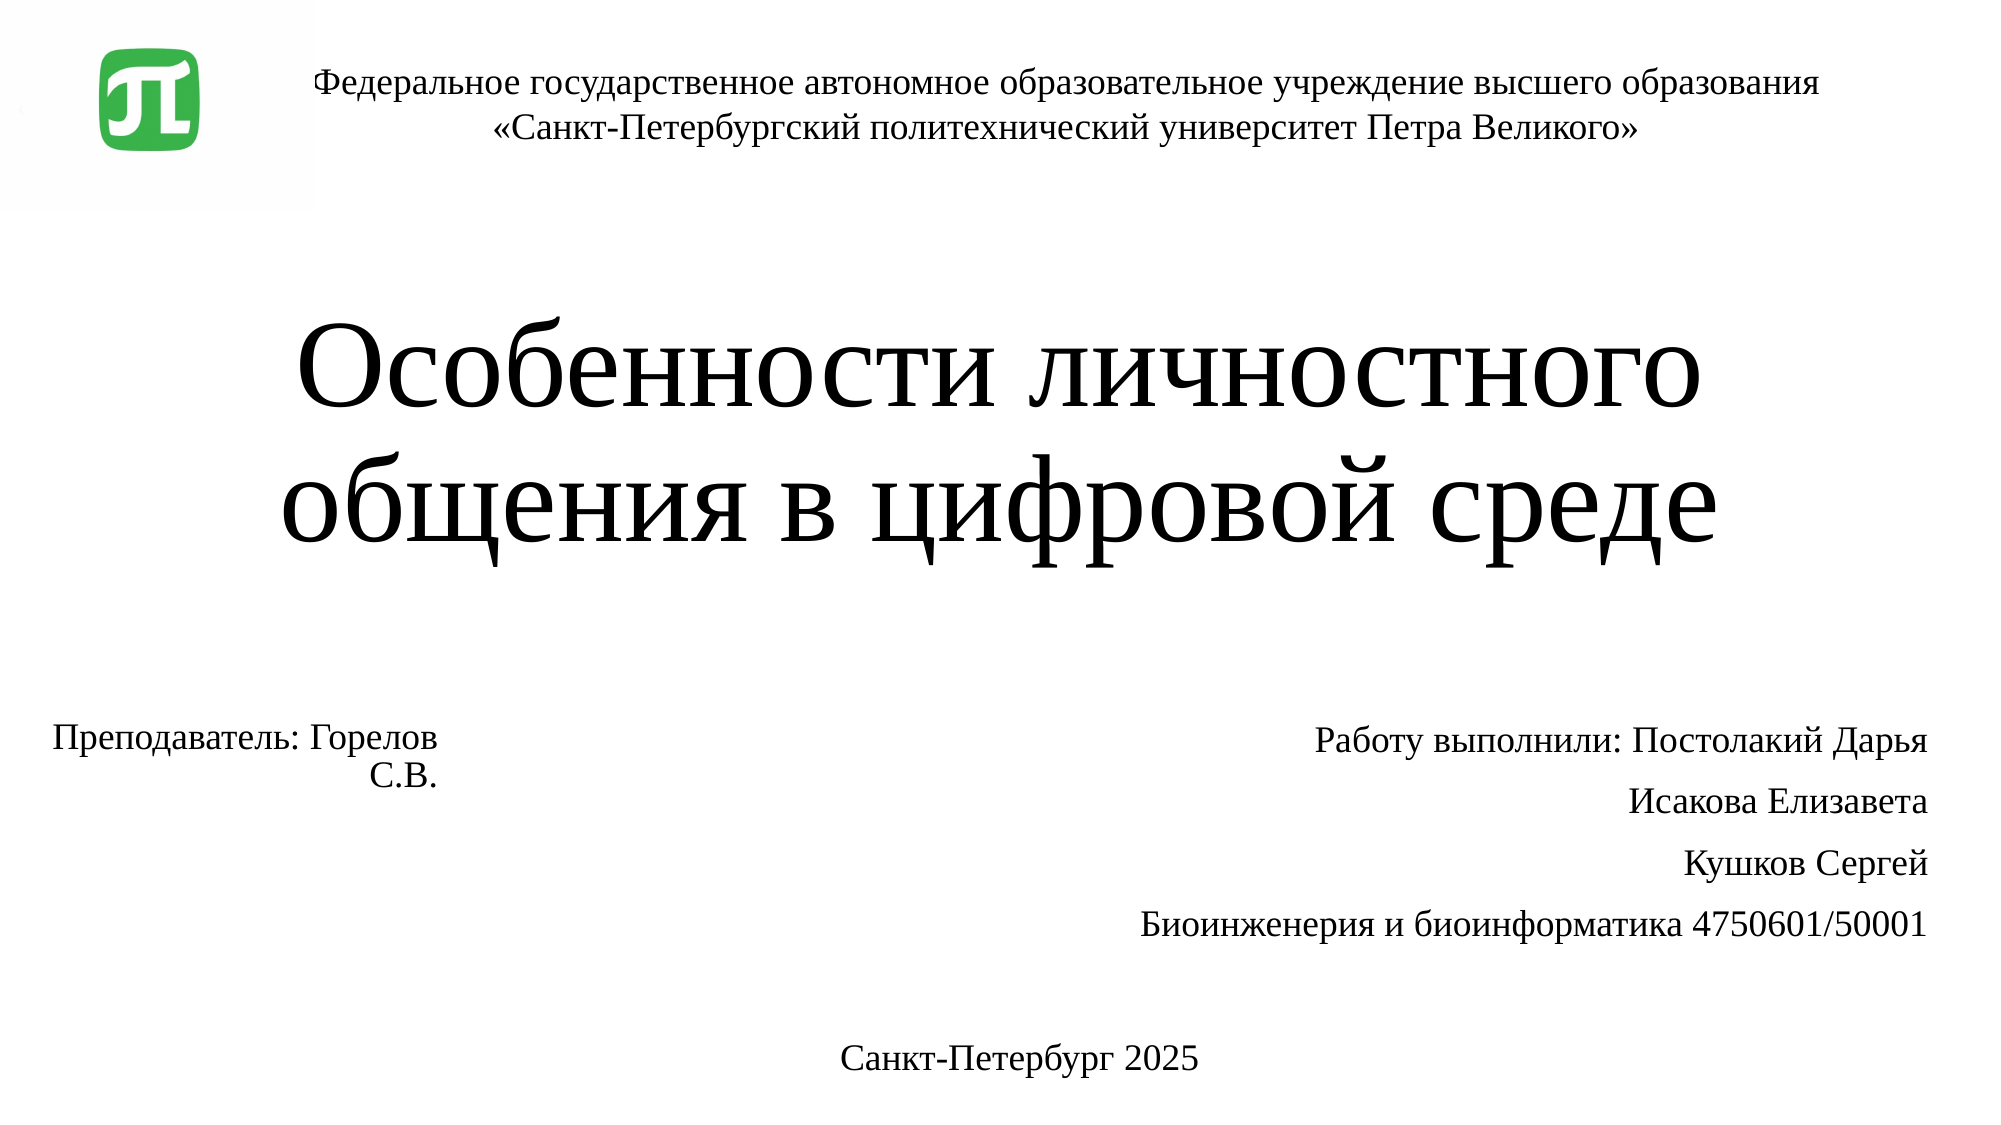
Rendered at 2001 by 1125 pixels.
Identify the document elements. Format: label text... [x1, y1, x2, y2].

text_box Федеральное государственное автономное образовательное учреждение высшего образования «Санкт-Петербургский политехнический университет Петра Великого» [296, 49, 1838, 290]
picture [0, 0, 315, 211]
text_box Санкт-Петербург 2025 [825, 890, 1838, 1088]
subtitle Работу выполнили: Постолакий Дарья Исакова Елизавета Кушков Сергей Биоинженерия и биоинформатика 4750601/50001 [1125, 712, 1951, 985]
title Особенности личностного общения в цифровой среде [249, 211, 1750, 576]
text_box Преподаватель: Горелов С.В. [37, 712, 531, 915]
